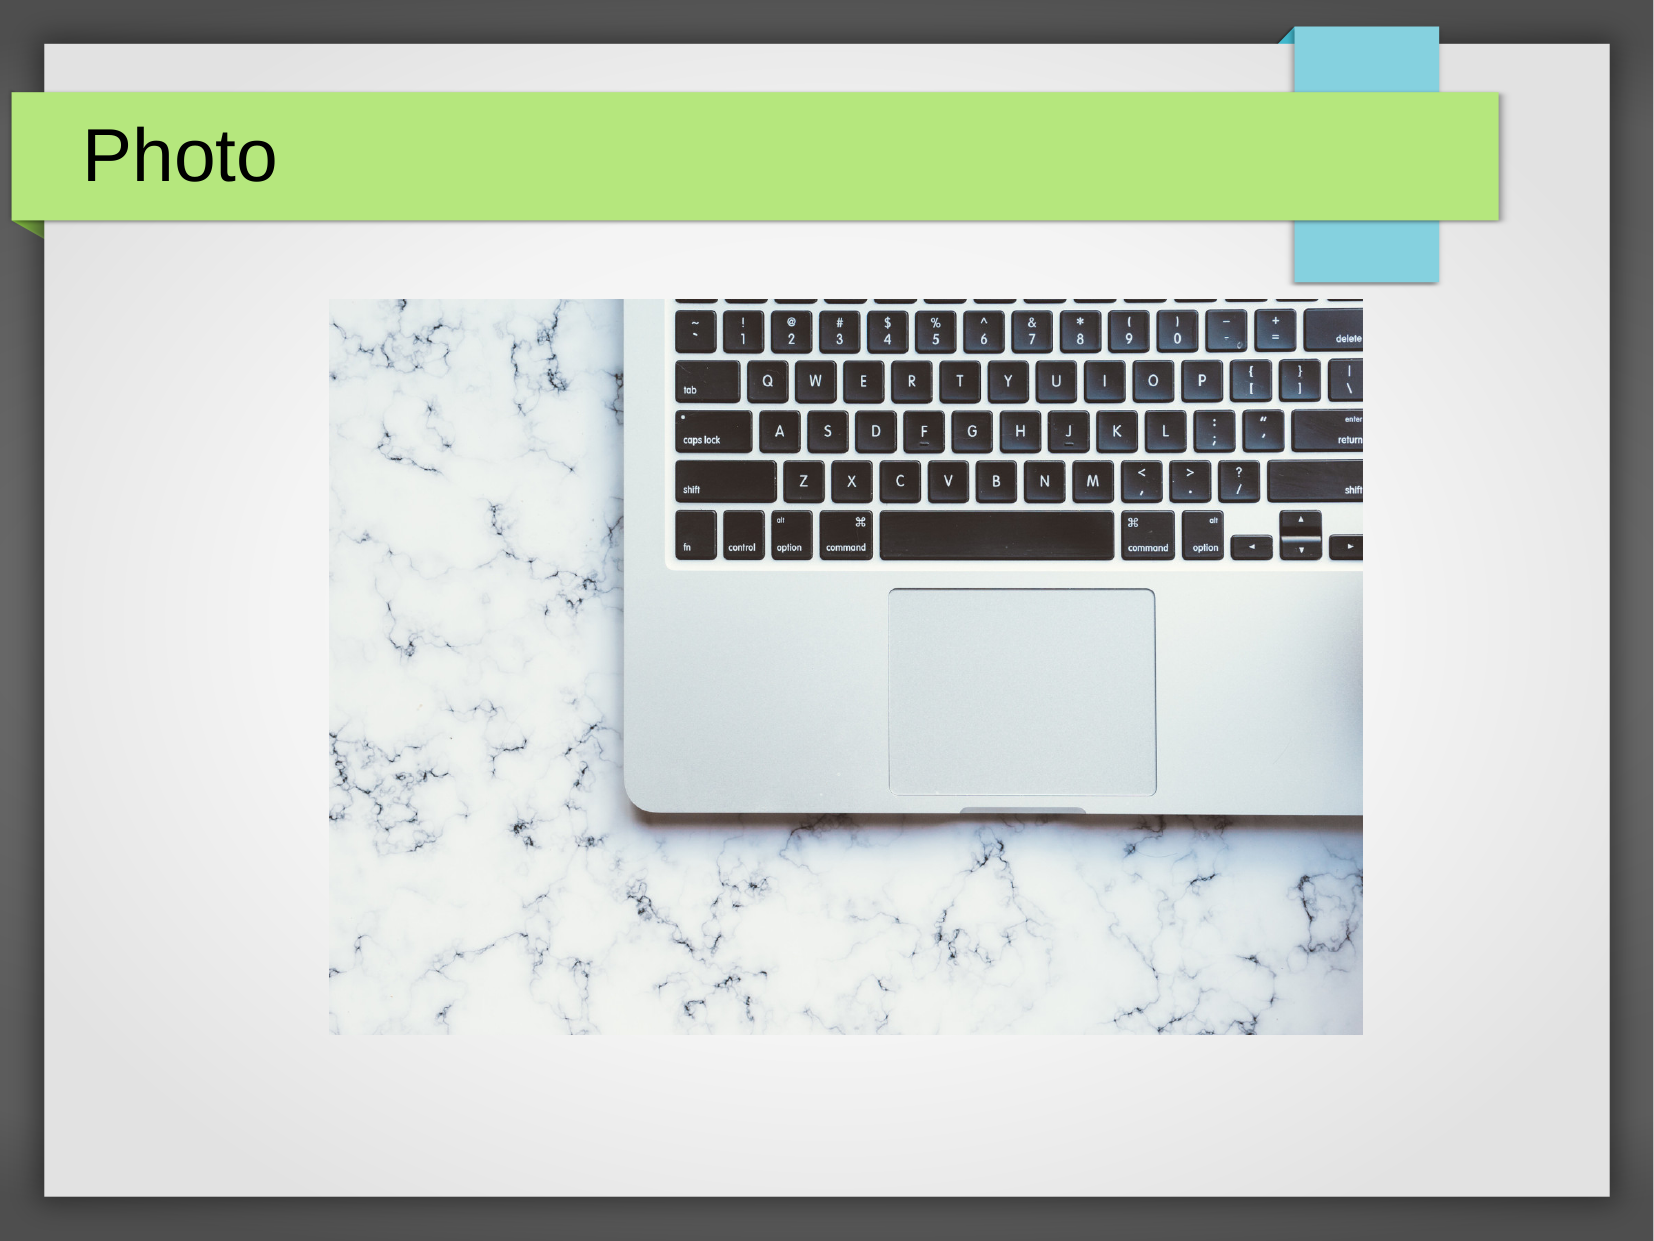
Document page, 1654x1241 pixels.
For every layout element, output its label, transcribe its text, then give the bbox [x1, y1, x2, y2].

picture [0, 0, 1654, 1241]
title Photo [82, 94, 1264, 213]
